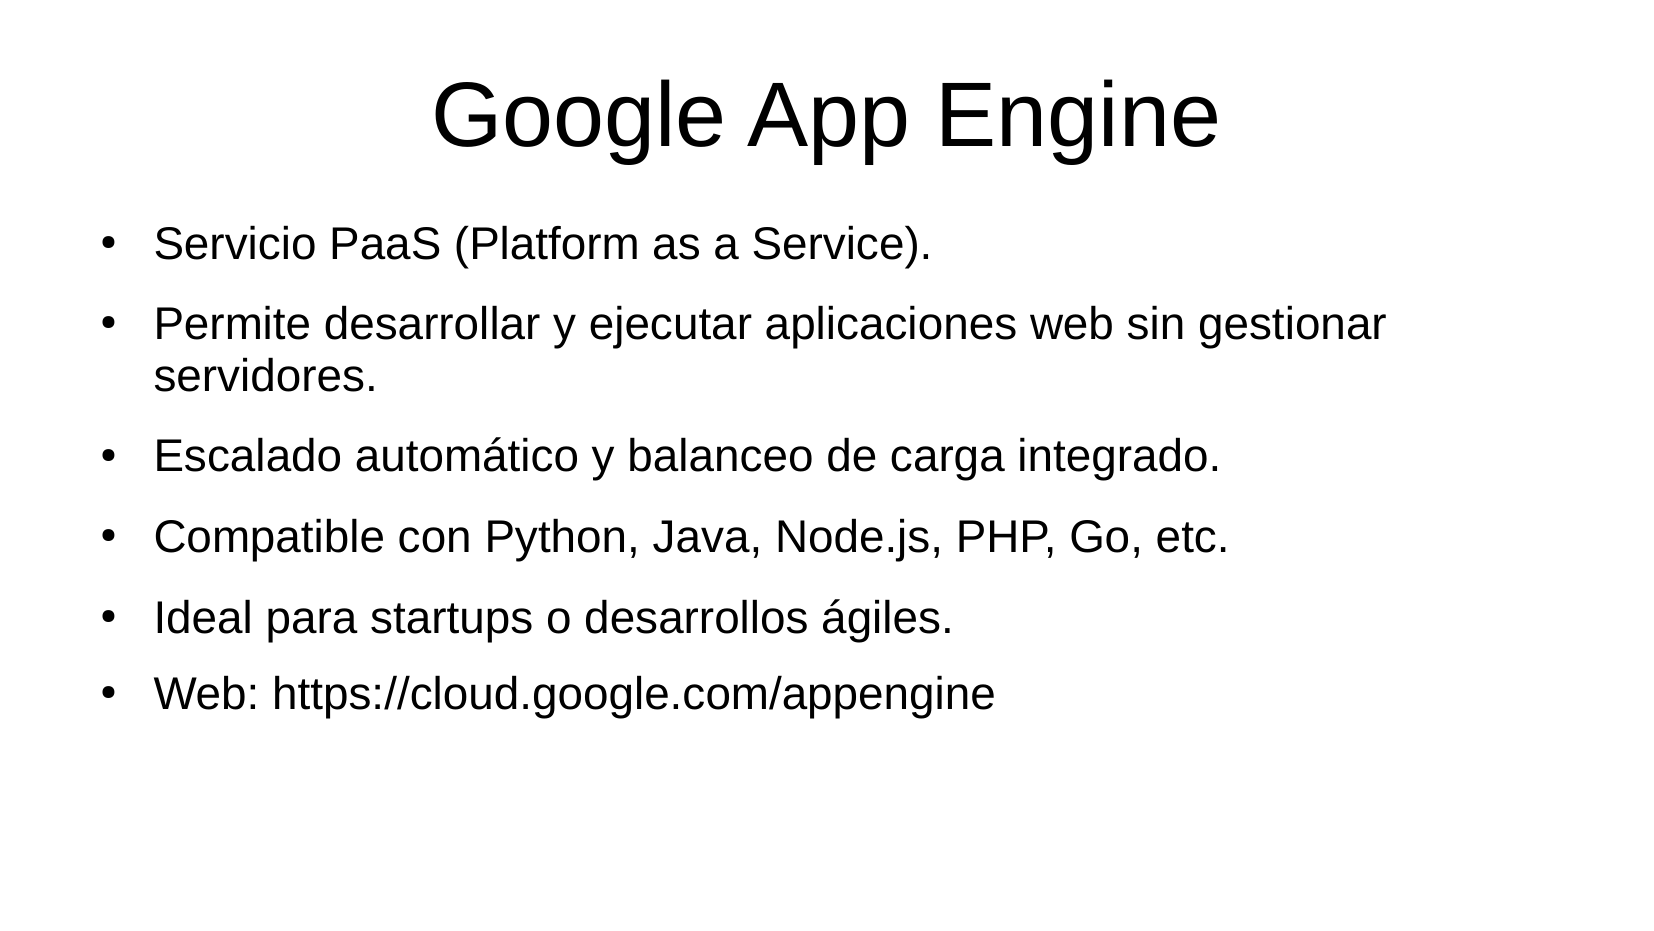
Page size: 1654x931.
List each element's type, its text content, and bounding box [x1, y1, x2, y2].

list Servicio PaaS (Platform as a Service). Permite desarrollar y ejecutar aplicaciones web sin gestionar servidores. Escalado automático y balanceo de carga integrado. Compatible con Python, Java, Node.js, PHP, Go, etc. Ideal para startups o desarrollos ágiles. Web: https://cloud.google.com/appengine [82, 217, 1571, 758]
title Google App Engine [82, 37, 1571, 193]
